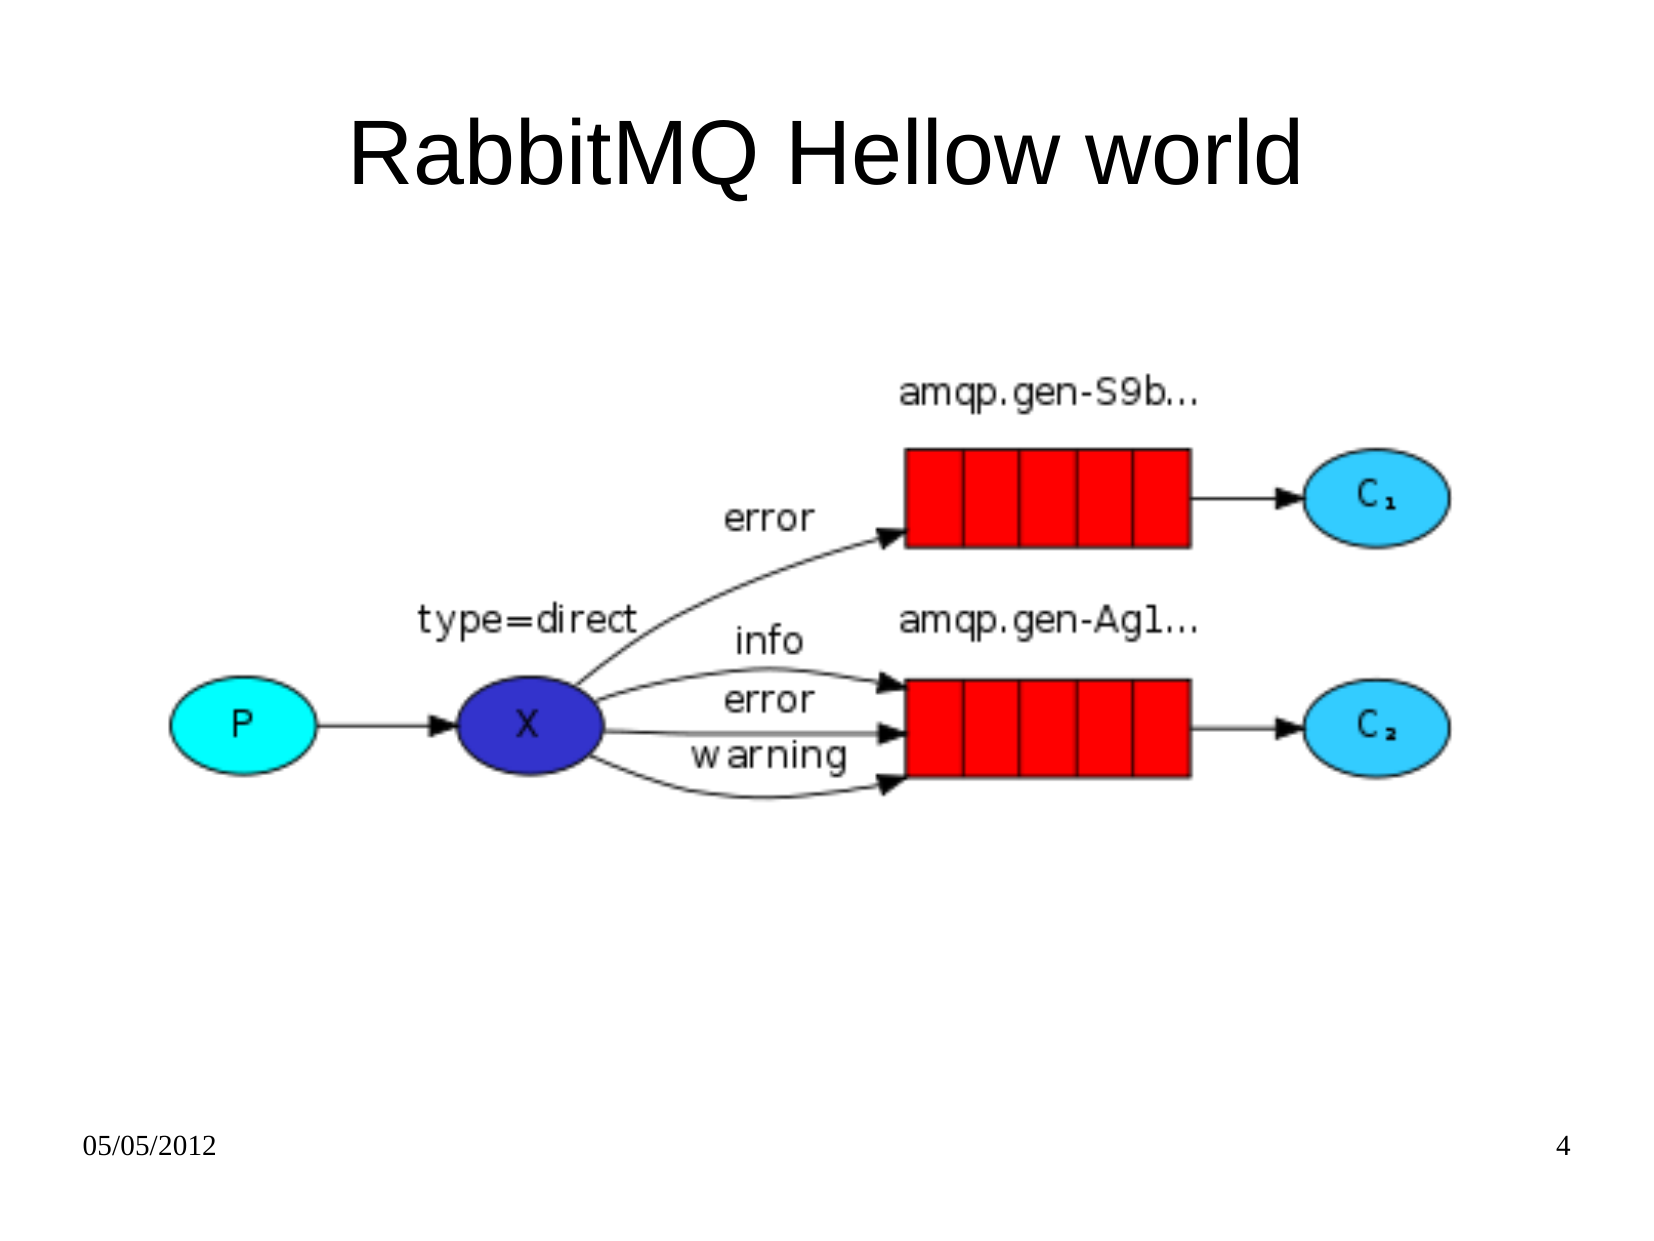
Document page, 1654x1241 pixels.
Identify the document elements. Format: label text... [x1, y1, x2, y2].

title RabbitMQ Hellow world [82, 49, 1571, 257]
picture [161, 329, 1461, 855]
